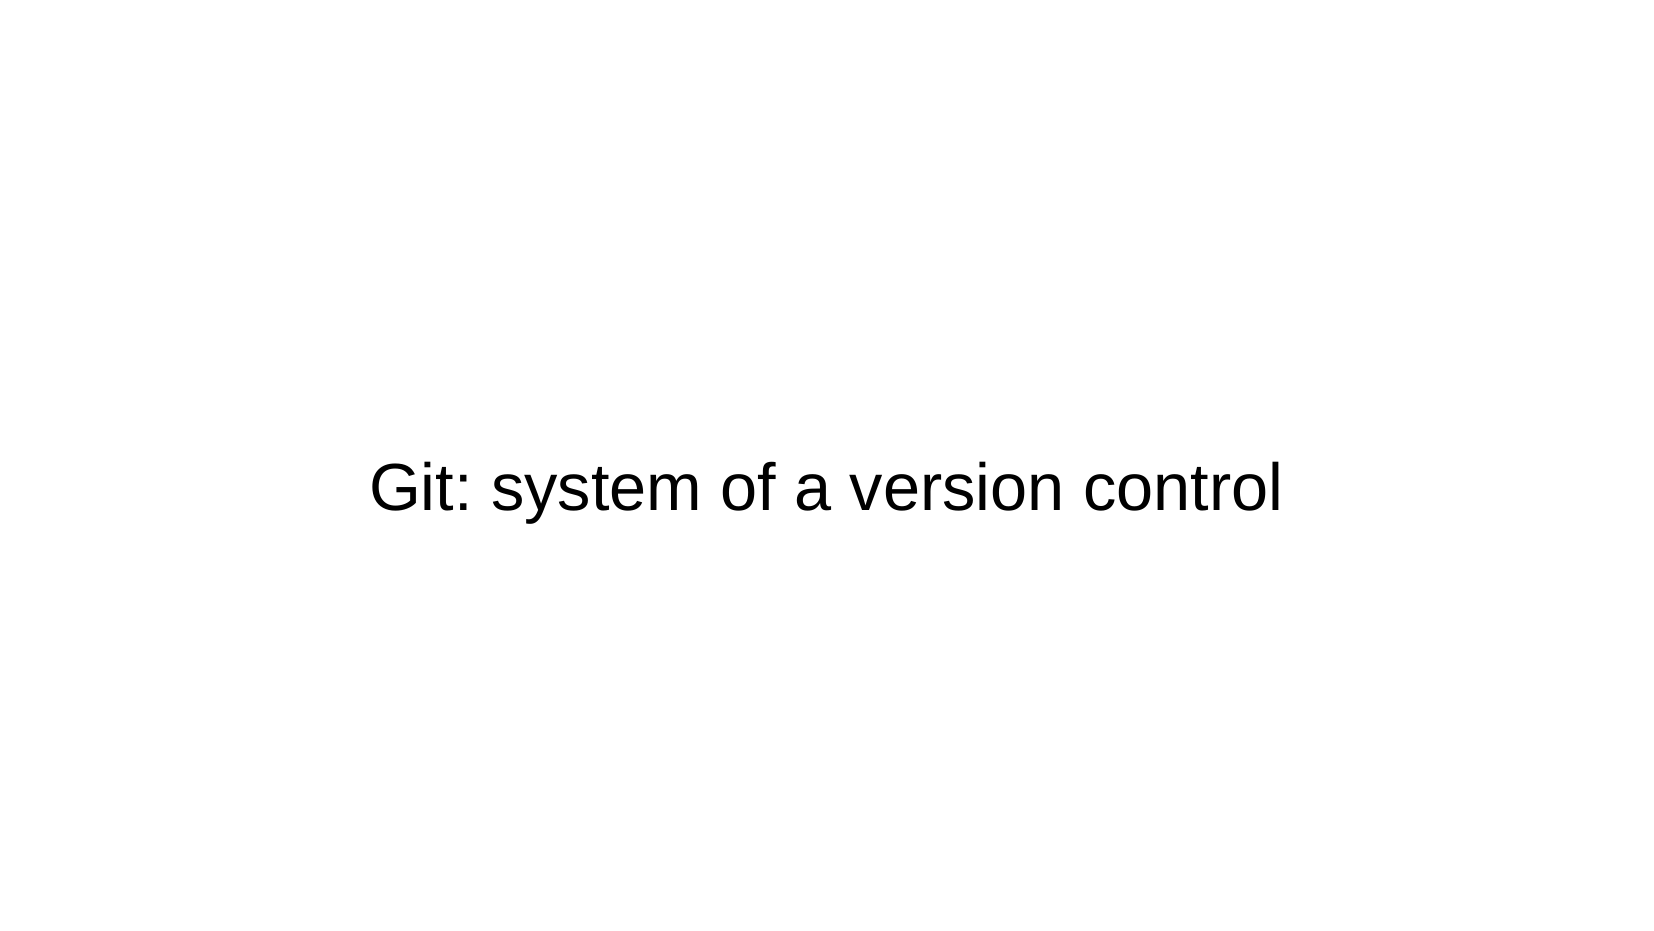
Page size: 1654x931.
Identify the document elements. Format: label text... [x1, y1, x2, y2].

subtitle Git: system of a version control [82, 217, 1571, 758]
